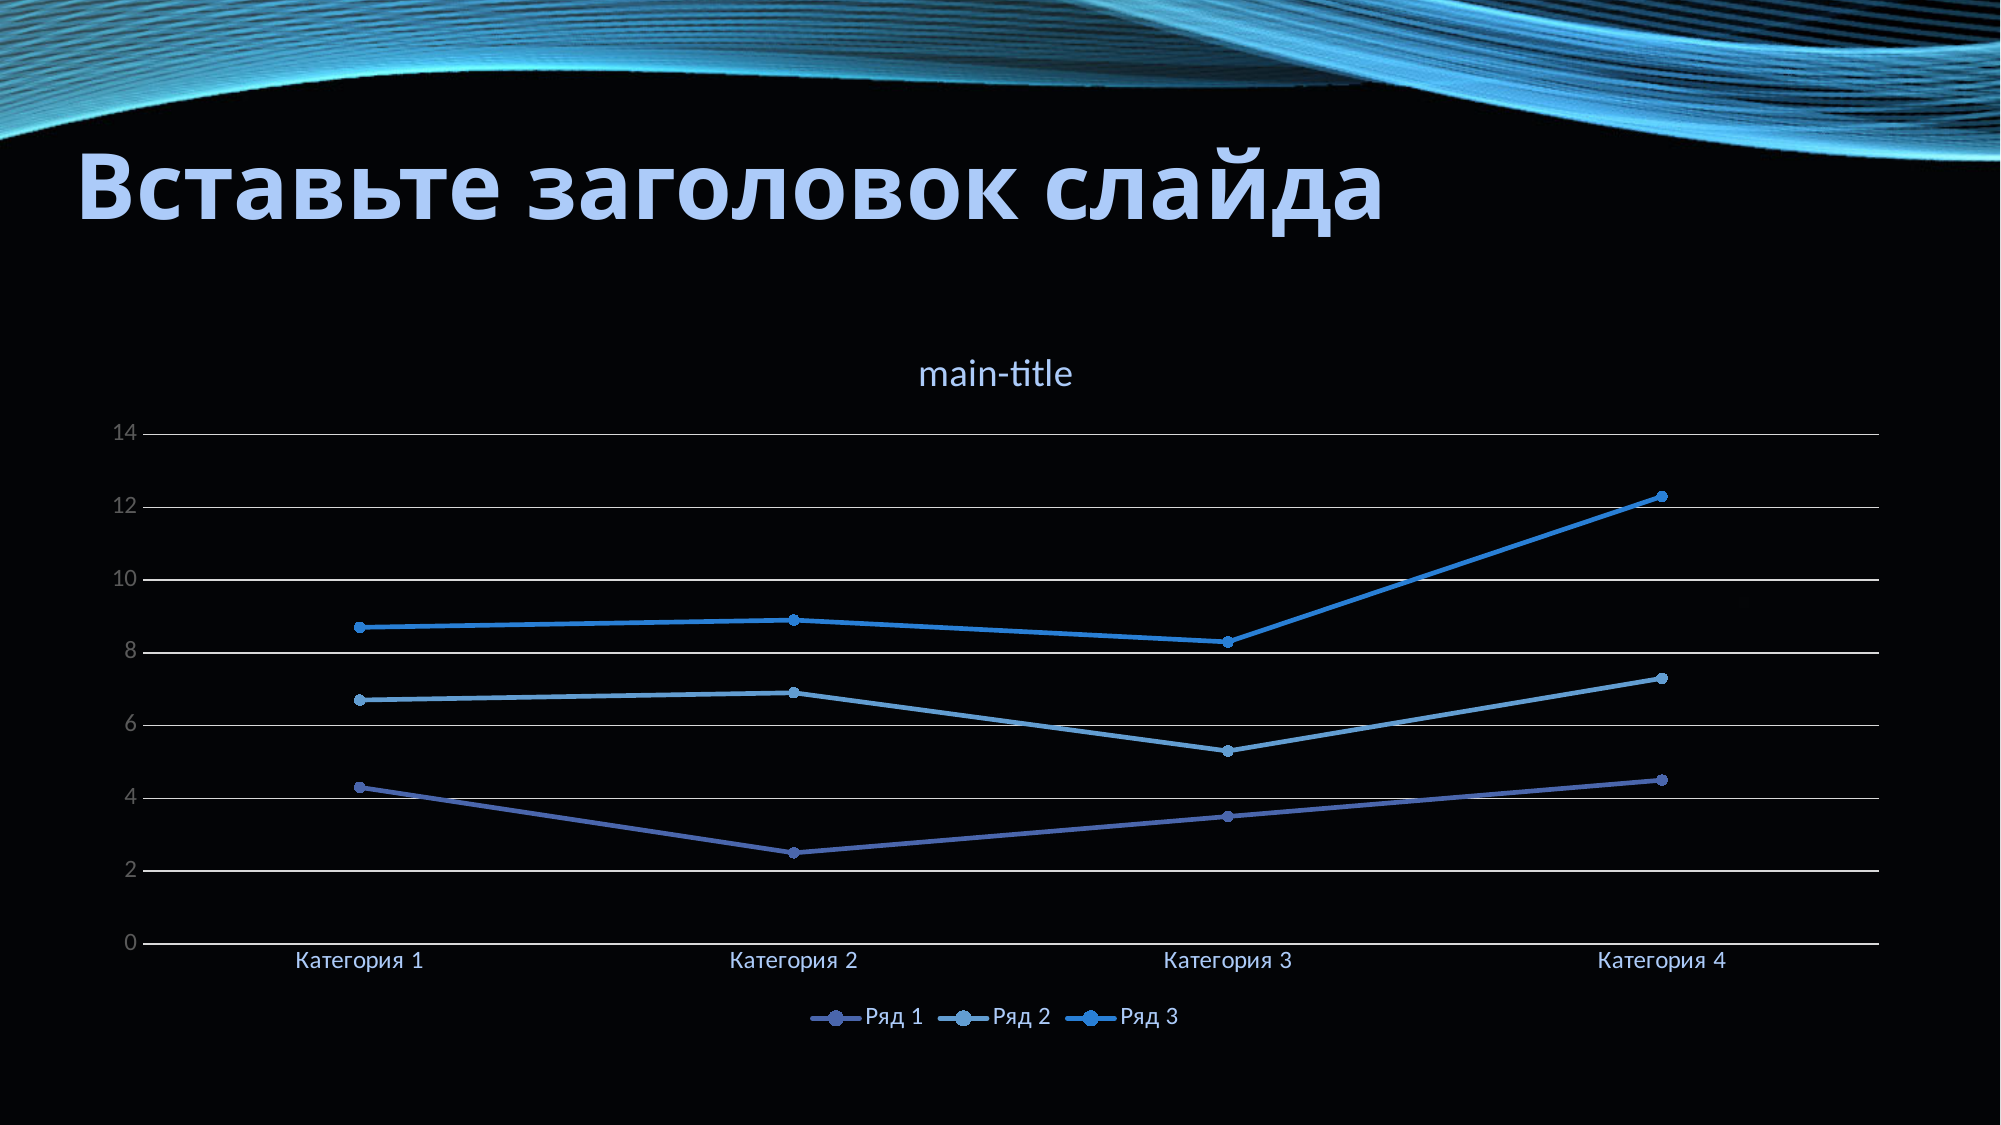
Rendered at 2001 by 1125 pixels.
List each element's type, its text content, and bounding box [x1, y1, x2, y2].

chart [75, 323, 1916, 1037]
picture [0, 0, 2001, 1125]
title Вставьте заголовок слайда [59, 81, 1916, 299]
